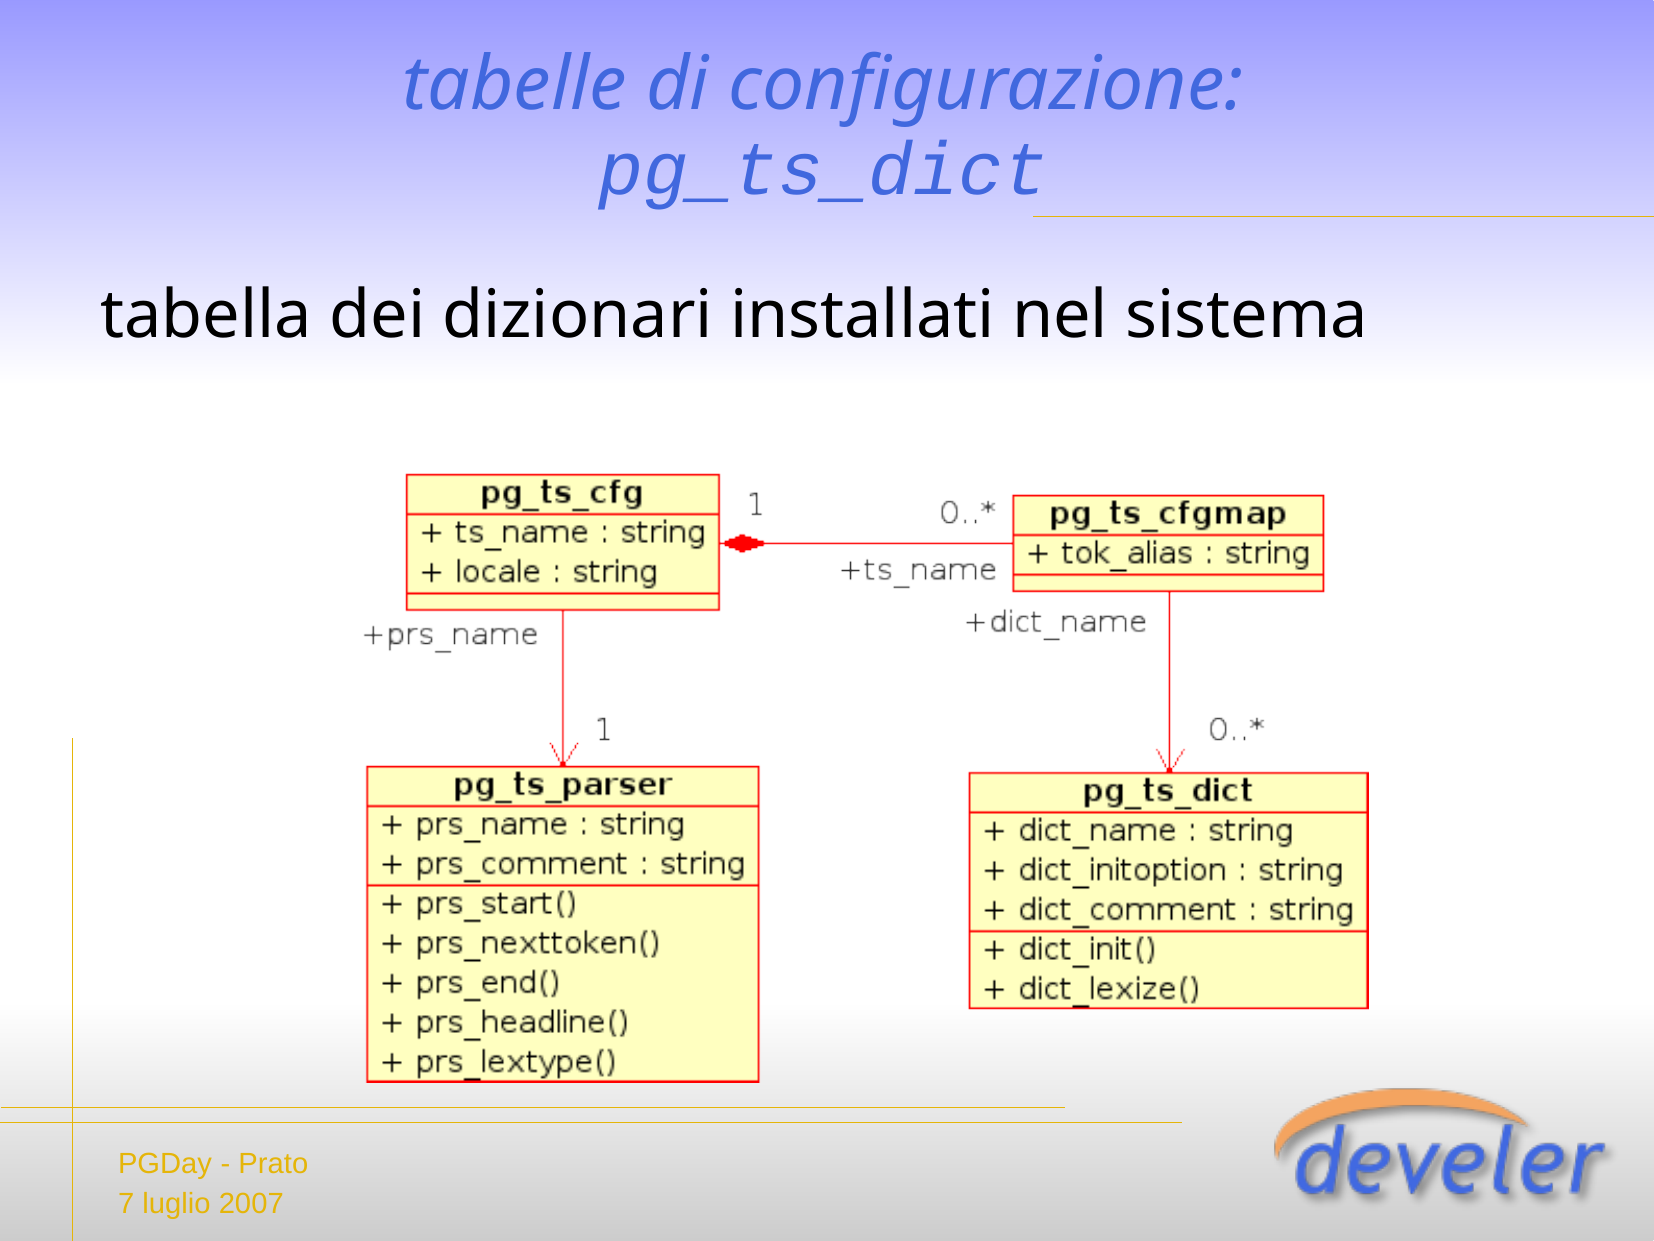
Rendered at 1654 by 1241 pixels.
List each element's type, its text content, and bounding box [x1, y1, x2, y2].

picture [1269, 1083, 1622, 1211]
picture [354, 472, 1369, 1083]
title tabelle di configurazione: pg_ts_dict [82, 29, 1565, 217]
list tabella dei dizionari installati nel sistema [82, 265, 1571, 1093]
